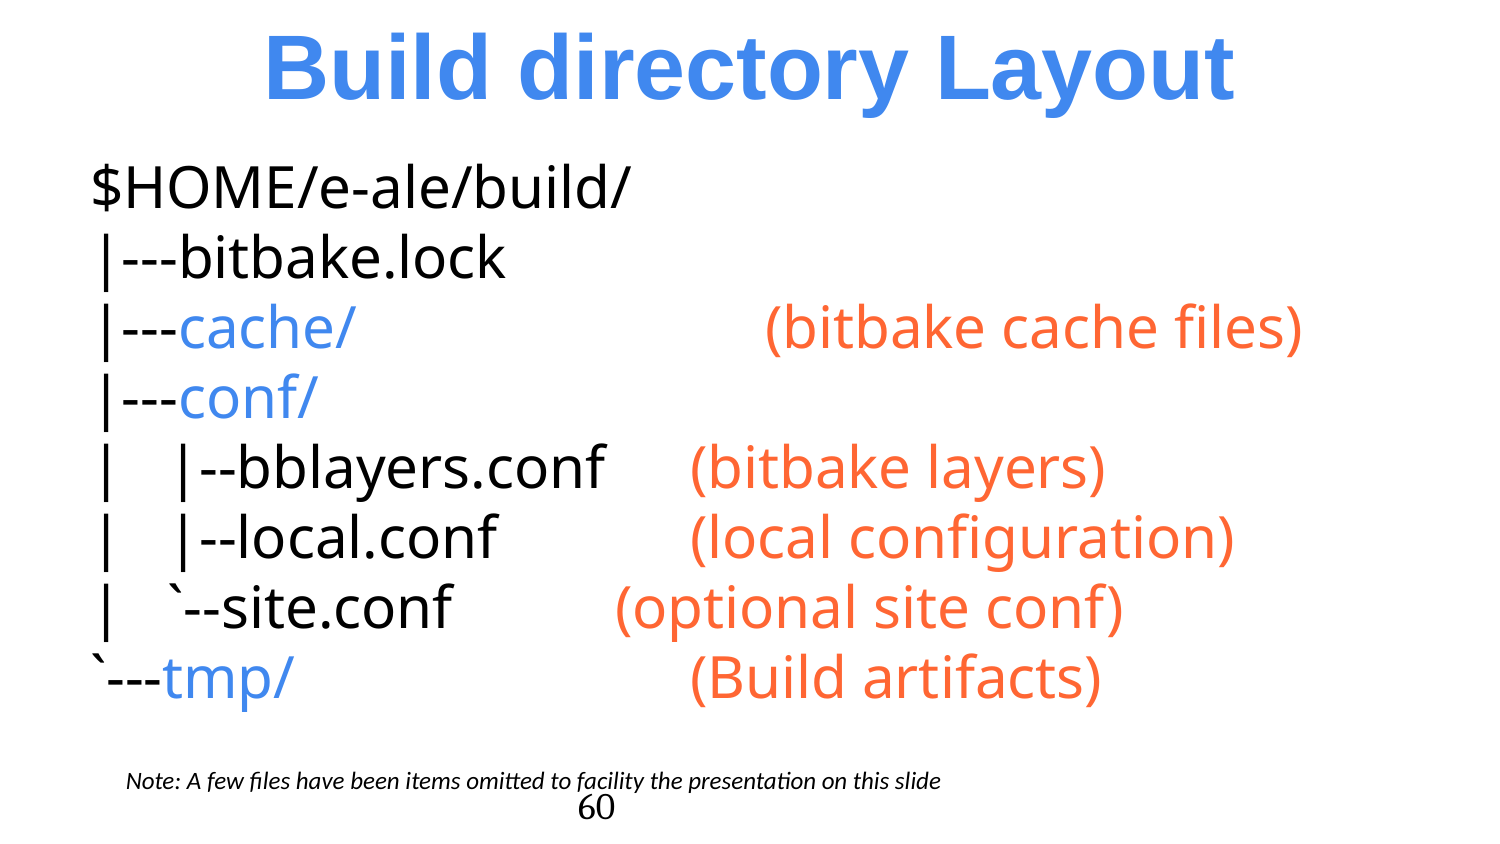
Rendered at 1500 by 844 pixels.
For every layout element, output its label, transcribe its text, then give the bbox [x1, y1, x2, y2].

text_box Build directory Layout [75, 10, 1425, 115]
text_box Note: A few files have been items omitted to facility the presentation on this slide [111, 757, 1320, 791]
text_box $HOME/e-ale/build/ |---bitbake.lock |---cache/ (bitbake cache files) |---conf/ | |--bblayers.conf (bitbake layers) | |--local.conf (local configuration) | `--site.conf (optional site conf) `---tmp/ (Build artifacts) [75, 142, 1461, 758]
text_box <number> [475, 791, 631, 827]
